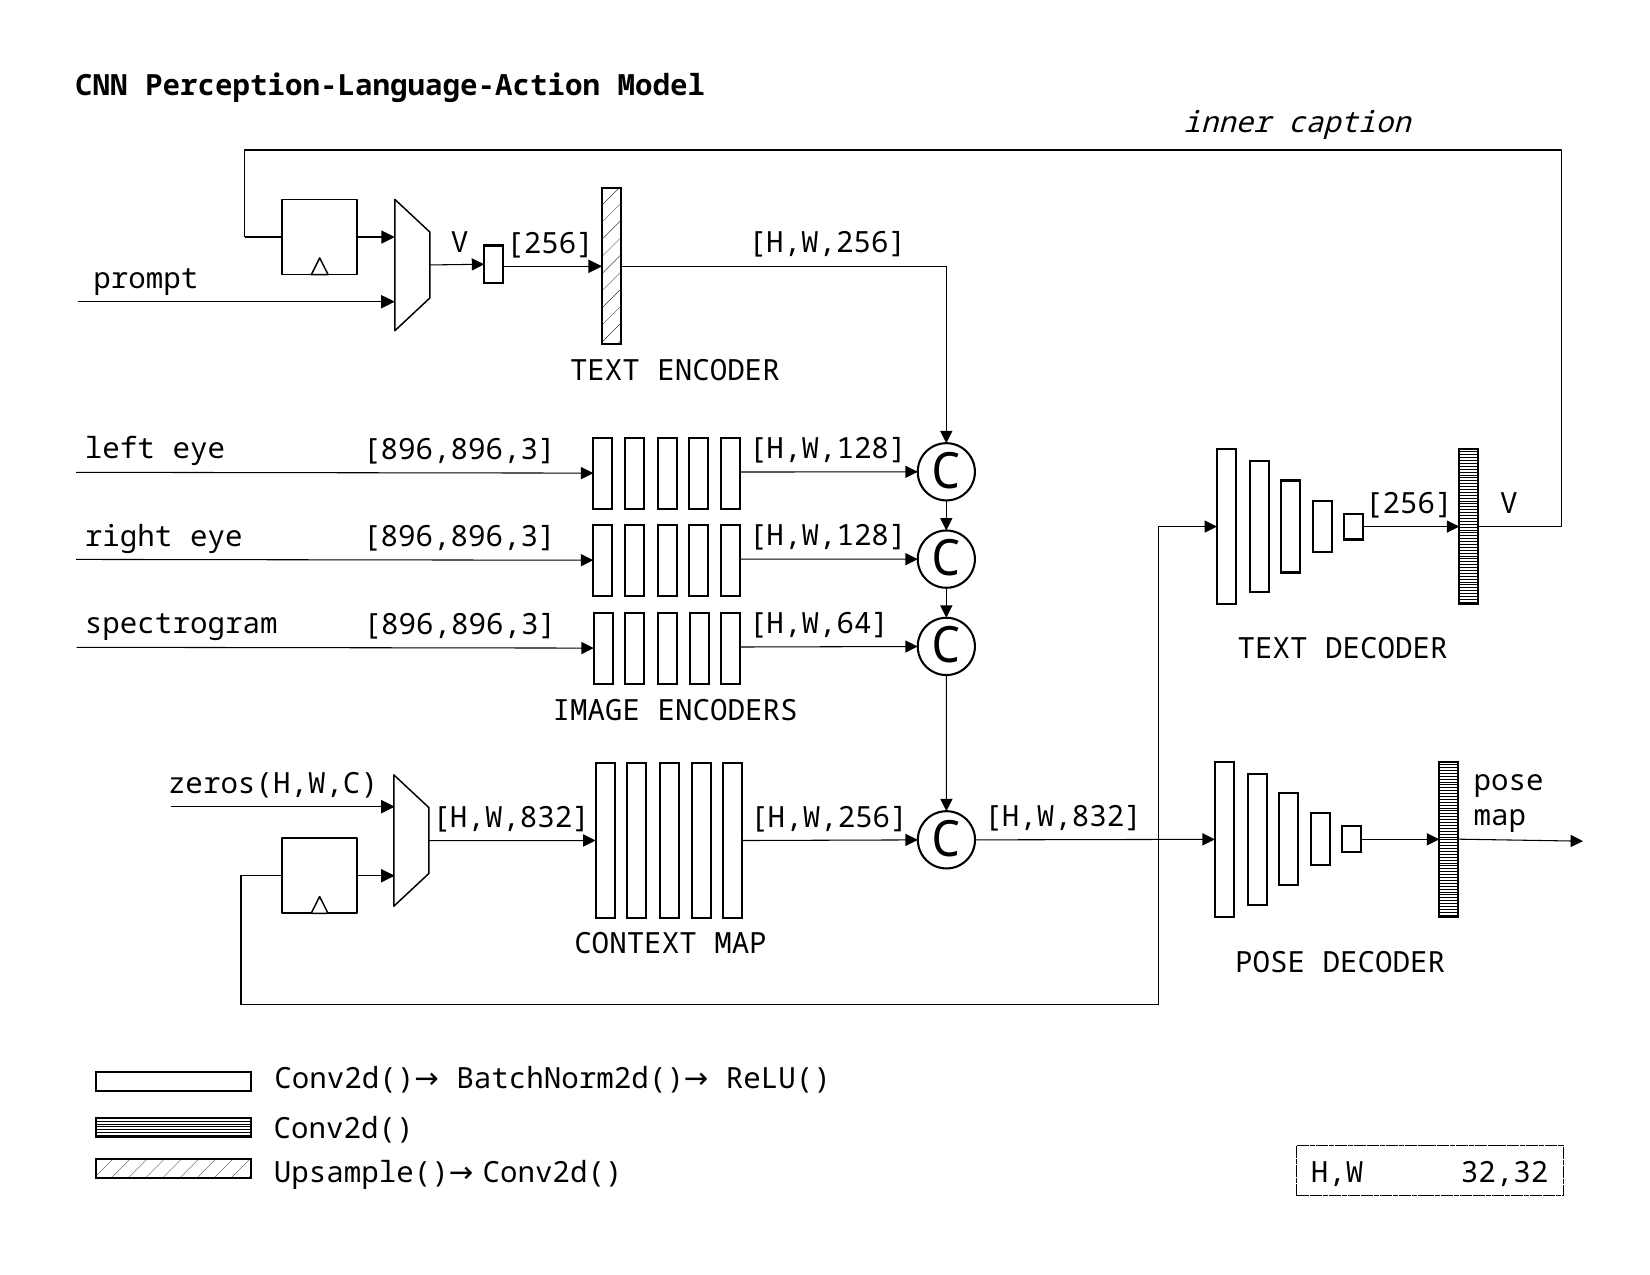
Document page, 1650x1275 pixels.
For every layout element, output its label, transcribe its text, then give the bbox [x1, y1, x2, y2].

text_box [602, 188, 622, 343]
text_box pose map [1458, 754, 1559, 840]
text_box [282, 199, 358, 275]
text_box [H,W,256] [735, 790, 923, 841]
text_box [896,896,3] [348, 510, 571, 559]
text_box [H,W,64] [734, 614, 739, 647]
text_box Conv2d()→ BatchNorm2d()→ ReLU() [259, 1051, 846, 1102]
text_box [H,W,128] [734, 508, 922, 558]
text_box Upsample()→ Conv2d() [259, 1145, 638, 1196]
text_box [256] [491, 247, 502, 267]
text_box Conv2d() [258, 1101, 429, 1152]
text_box spectrogram [70, 597, 293, 648]
text_box [256] [491, 216, 602, 266]
text_box [282, 838, 358, 914]
text_box [H,W,128] [734, 421, 922, 471]
text_box TEXT ENCODER [537, 343, 796, 394]
text_box IMAGE ENCODERS [537, 683, 813, 734]
text_box [H,W,256] [733, 215, 921, 266]
text_box prompt [78, 251, 214, 301]
text_box POSE DECODER [1203, 935, 1461, 986]
text_box right eye [70, 509, 258, 560]
text_box [H,W,832] [417, 790, 605, 841]
text_box CNN Perception-Language-Action Model [60, 58, 720, 109]
text_box CONTEXT MAP [559, 916, 782, 967]
text_box [393, 775, 429, 907]
text_box V [1485, 476, 1533, 527]
text_box [95, 1118, 252, 1138]
text_box [1439, 761, 1459, 918]
text_box left eye [70, 422, 240, 473]
text_box H,W 32,32 [1296, 1145, 1564, 1196]
text_box [256] [1350, 476, 1468, 527]
text_box [394, 199, 430, 331]
text_box C [917, 811, 976, 869]
text_box [1459, 448, 1479, 605]
text_box [95, 1159, 252, 1179]
text_box TEXT DECODER [1205, 621, 1463, 672]
text_box [896,896,3] [348, 598, 572, 647]
text_box V [436, 216, 484, 264]
text_box [896,896,3] [348, 423, 571, 472]
text_box C [917, 617, 975, 676]
text_box [H,W,832] [969, 789, 1157, 840]
text_box [H,W,64] [734, 596, 905, 646]
text_box inner caption [1168, 95, 1426, 146]
text_box C [917, 530, 975, 588]
text_box C [917, 443, 975, 501]
text_box zeros(H,W,C) [153, 756, 394, 807]
